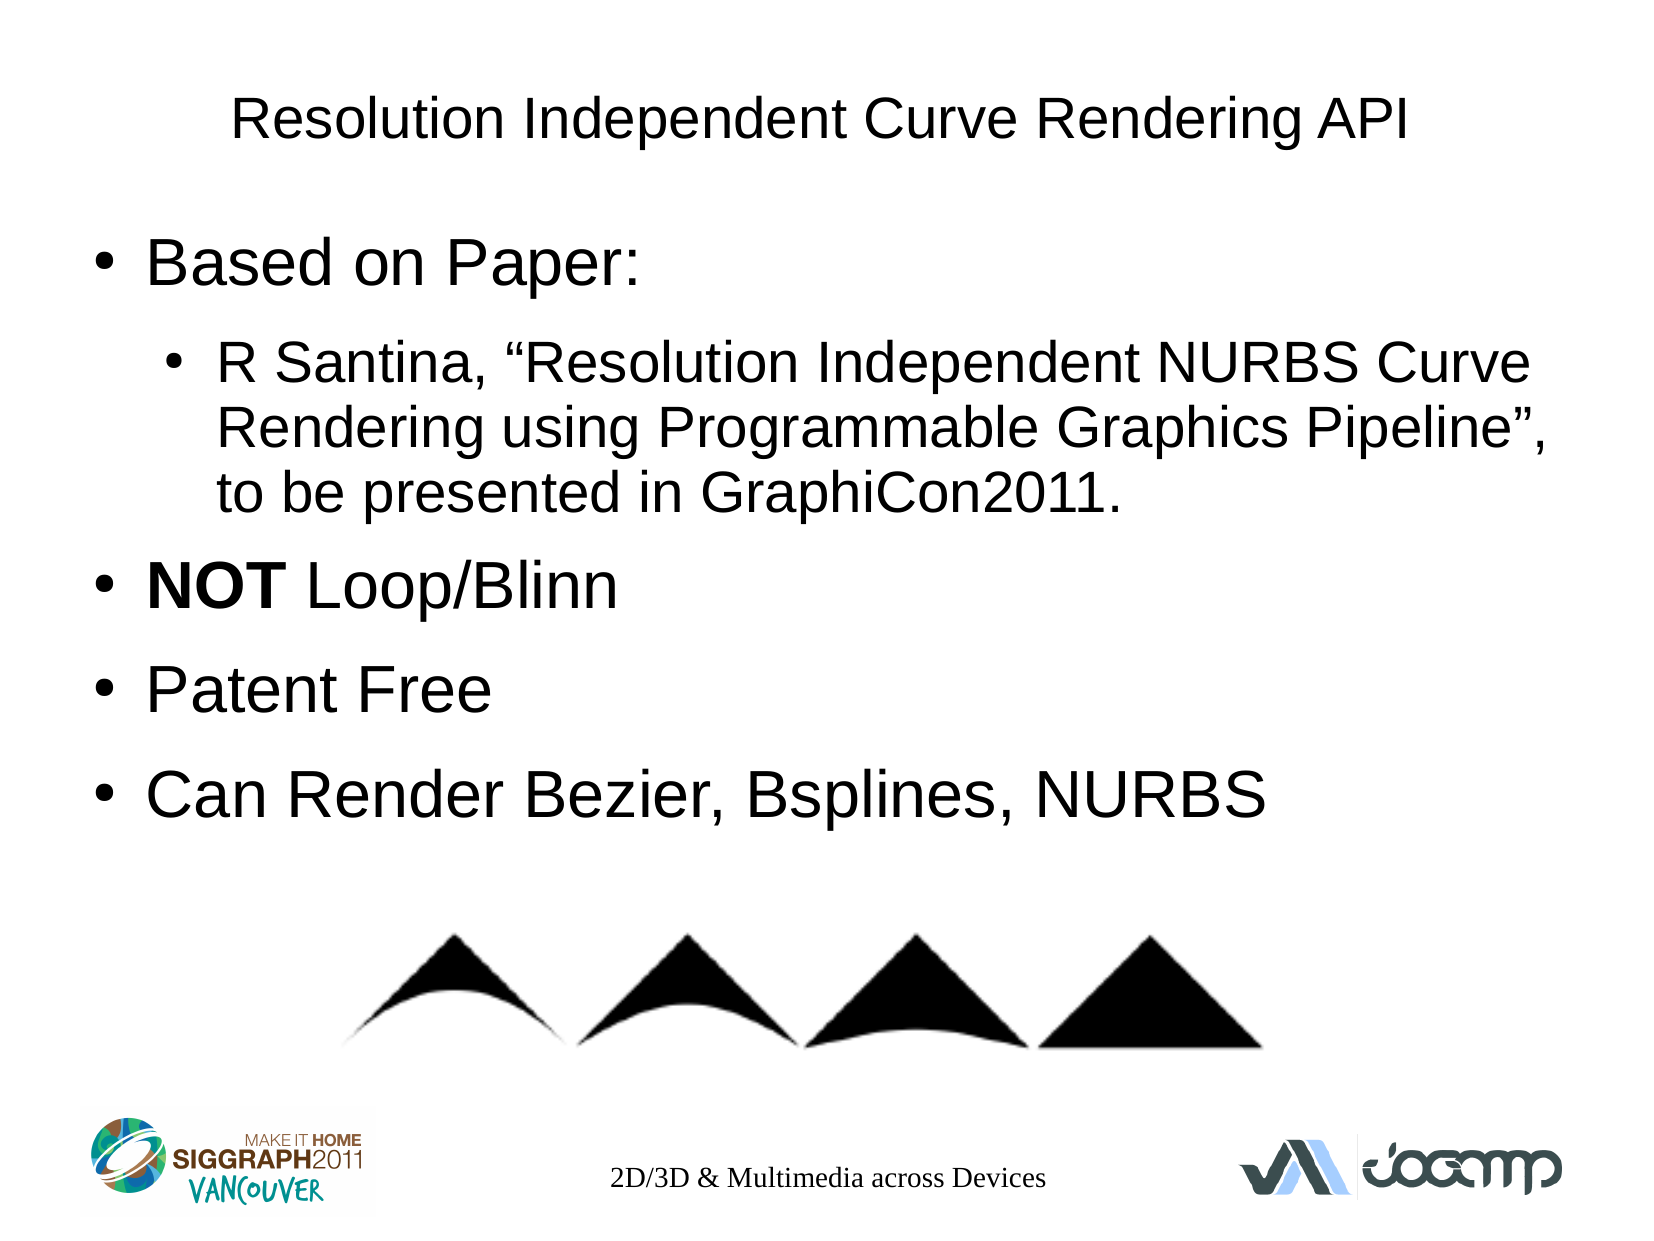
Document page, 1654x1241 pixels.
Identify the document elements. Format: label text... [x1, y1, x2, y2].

picture [1237, 1134, 1562, 1200]
title Resolution Independent Curve Rendering API [68, 56, 1576, 181]
list Based on Paper: R Santina, “Resolution Independent NURBS Curve Rendering using Programmable Graphics Pipeline”, to be presented in GraphiCon2011. NOT Loop/Blinn Patent Free Can Render Bezier, Bsplines, NURBS [75, 225, 1571, 1044]
picture [225, 879, 1369, 1088]
picture [80, 1106, 376, 1217]
